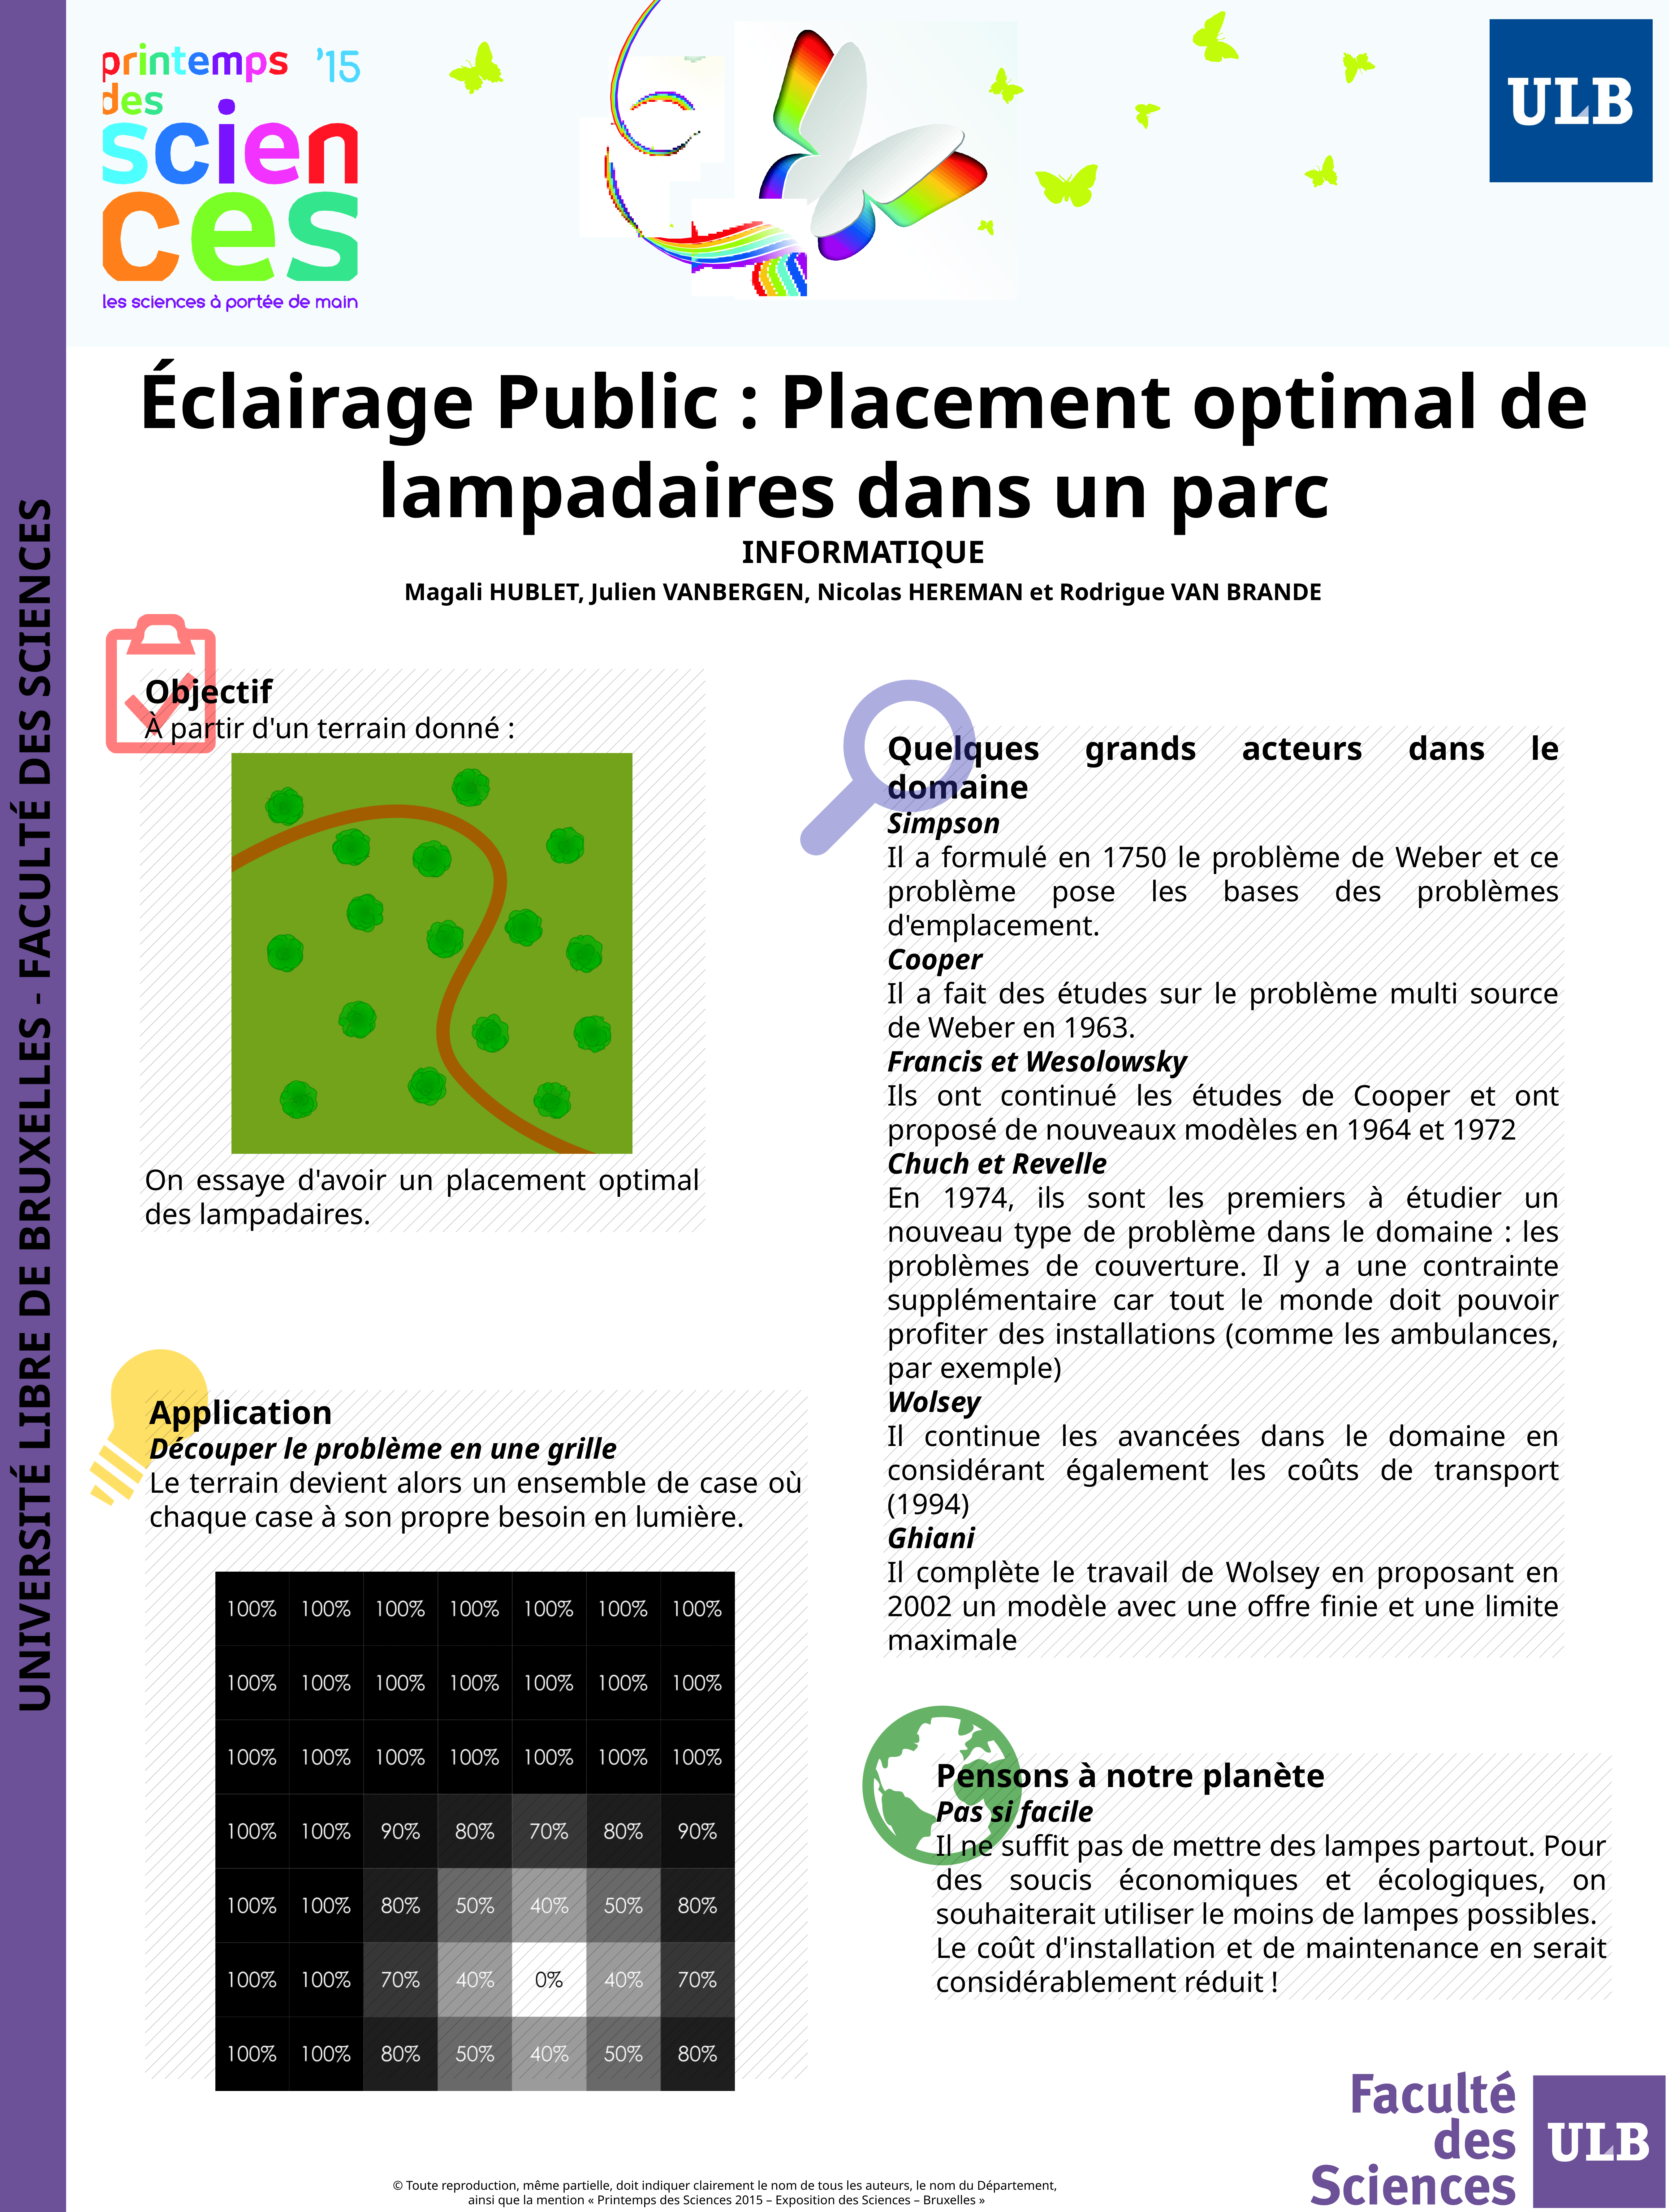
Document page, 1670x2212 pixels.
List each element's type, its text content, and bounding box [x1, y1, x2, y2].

text_box © Toute reproduction, même partielle, doit indiquer clairement le nom de tous les auteurs, le nom du Département, ainsi que la mention « Printemps des Sciences 2015 – Exposition des Sciences – Bruxelles » [319, 2175, 1135, 2212]
picture [215, 1572, 735, 2091]
text_box Éclairage Public : Placement optimal de lampadaires dans un parc INFORMATIQUE Magali HUBLET, Julien VANBERGEN, Nicolas HEREMAN et Rodrigue VAN BRANDE [103, 352, 1624, 543]
picture [862, 1706, 1022, 1865]
text_box Application Découper le problème en une grille Le terrain devient alors un ensemble de case où chaque case à son propre besoin en lumière. [145, 1390, 808, 2079]
text_box Pensons à notre planète Pas si facile Il ne suffit pas de mettre des lampes partout. Pour des soucis économiques et écologiques, on souhaiterait utiliser le moins de lampes possibles. Le coût d'installation et de maintenance en serait considérablement réduit ! [932, 1753, 1612, 2000]
text_box Quelques grands acteurs dans le domaine Simpson Il a formulé en 1750 le problème de Weber et ce problème pose les bases des problèmes d'emplacement. Cooper Il a fait des études sur le problème multi source de Weber en 1963. Francis et Wesolowsky Ils ont continué les études de Cooper et ont proposé de nouveaux modèles en 1964 et 1972 Chuch et Revelle En 1974, ils sont les premiers à étudier un nouveau type de problème dans le domaine : les problèmes de couverture. Il y a une contrainte supplémentaire car tout le monde doit pouvoir profiter des installations (comme les ambulances, par exemple) Wolsey Il continue les avancées dans le domaine en considérant également les coûts de transport (1994) Ghiani Il complète le travail de Wolsey en proposant en 2002 un modèle avec une offre finie et une limite maximale [883, 726, 1564, 1658]
text_box UNIVERSITÉ LIBRE DE BRUXELLES - FACULTÉ DES SCIENCES [0, 0, 66, 2212]
picture [1306, 2062, 1522, 2212]
picture [1533, 2075, 1666, 2208]
picture [106, 614, 216, 753]
picture [800, 680, 976, 855]
text_box Objectif À partir d'un terrain donné : On essaye d'avoir un placement optimal des lampadaires. [140, 669, 706, 1232]
picture [66, 0, 1670, 347]
picture [66, 1331, 227, 1524]
picture [231, 753, 632, 1154]
